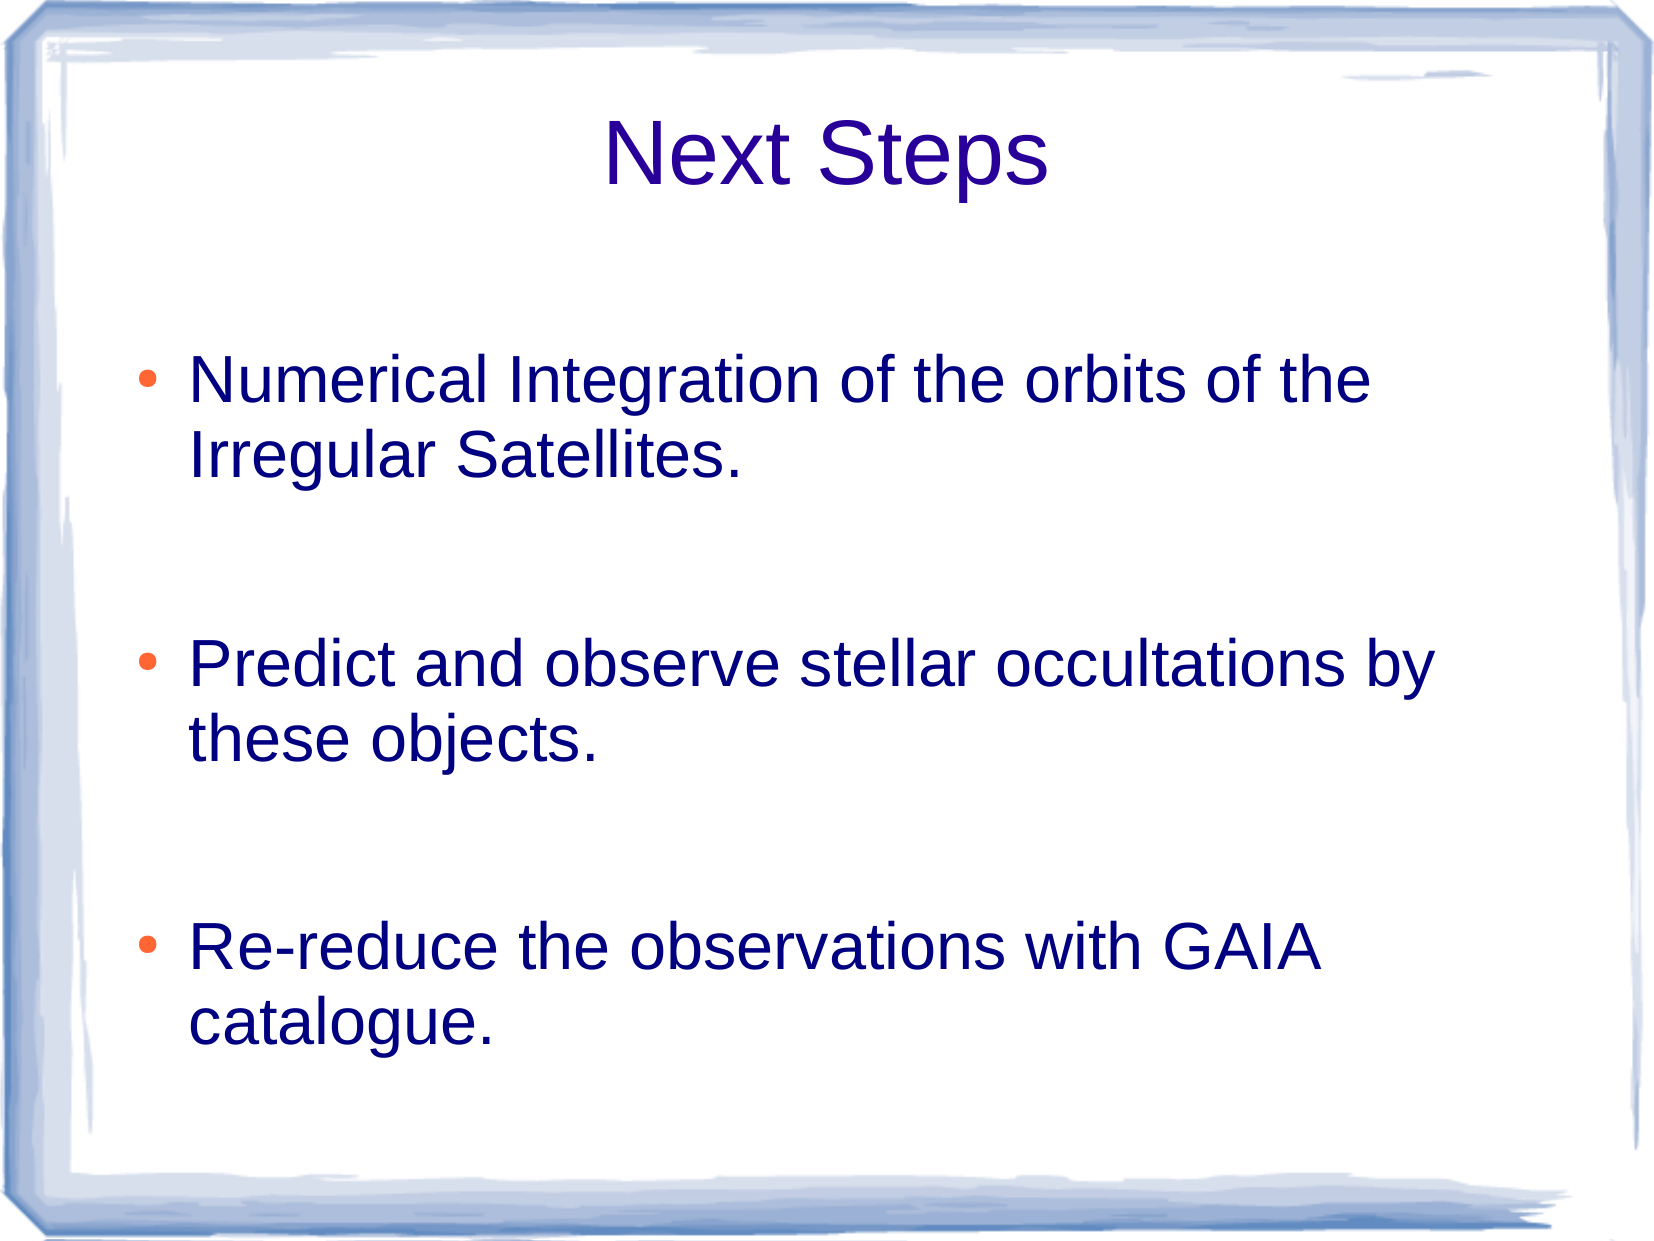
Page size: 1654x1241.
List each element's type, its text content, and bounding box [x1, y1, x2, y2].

list Numerical Integration of the orbits of the Irregular Satellites. Predict and observe stellar occultations by these objects. Re-reduce the observations with GAIA catalogue. [118, 342, 1571, 1059]
title Next Steps [82, 49, 1571, 257]
picture [0, 0, 1654, 1241]
